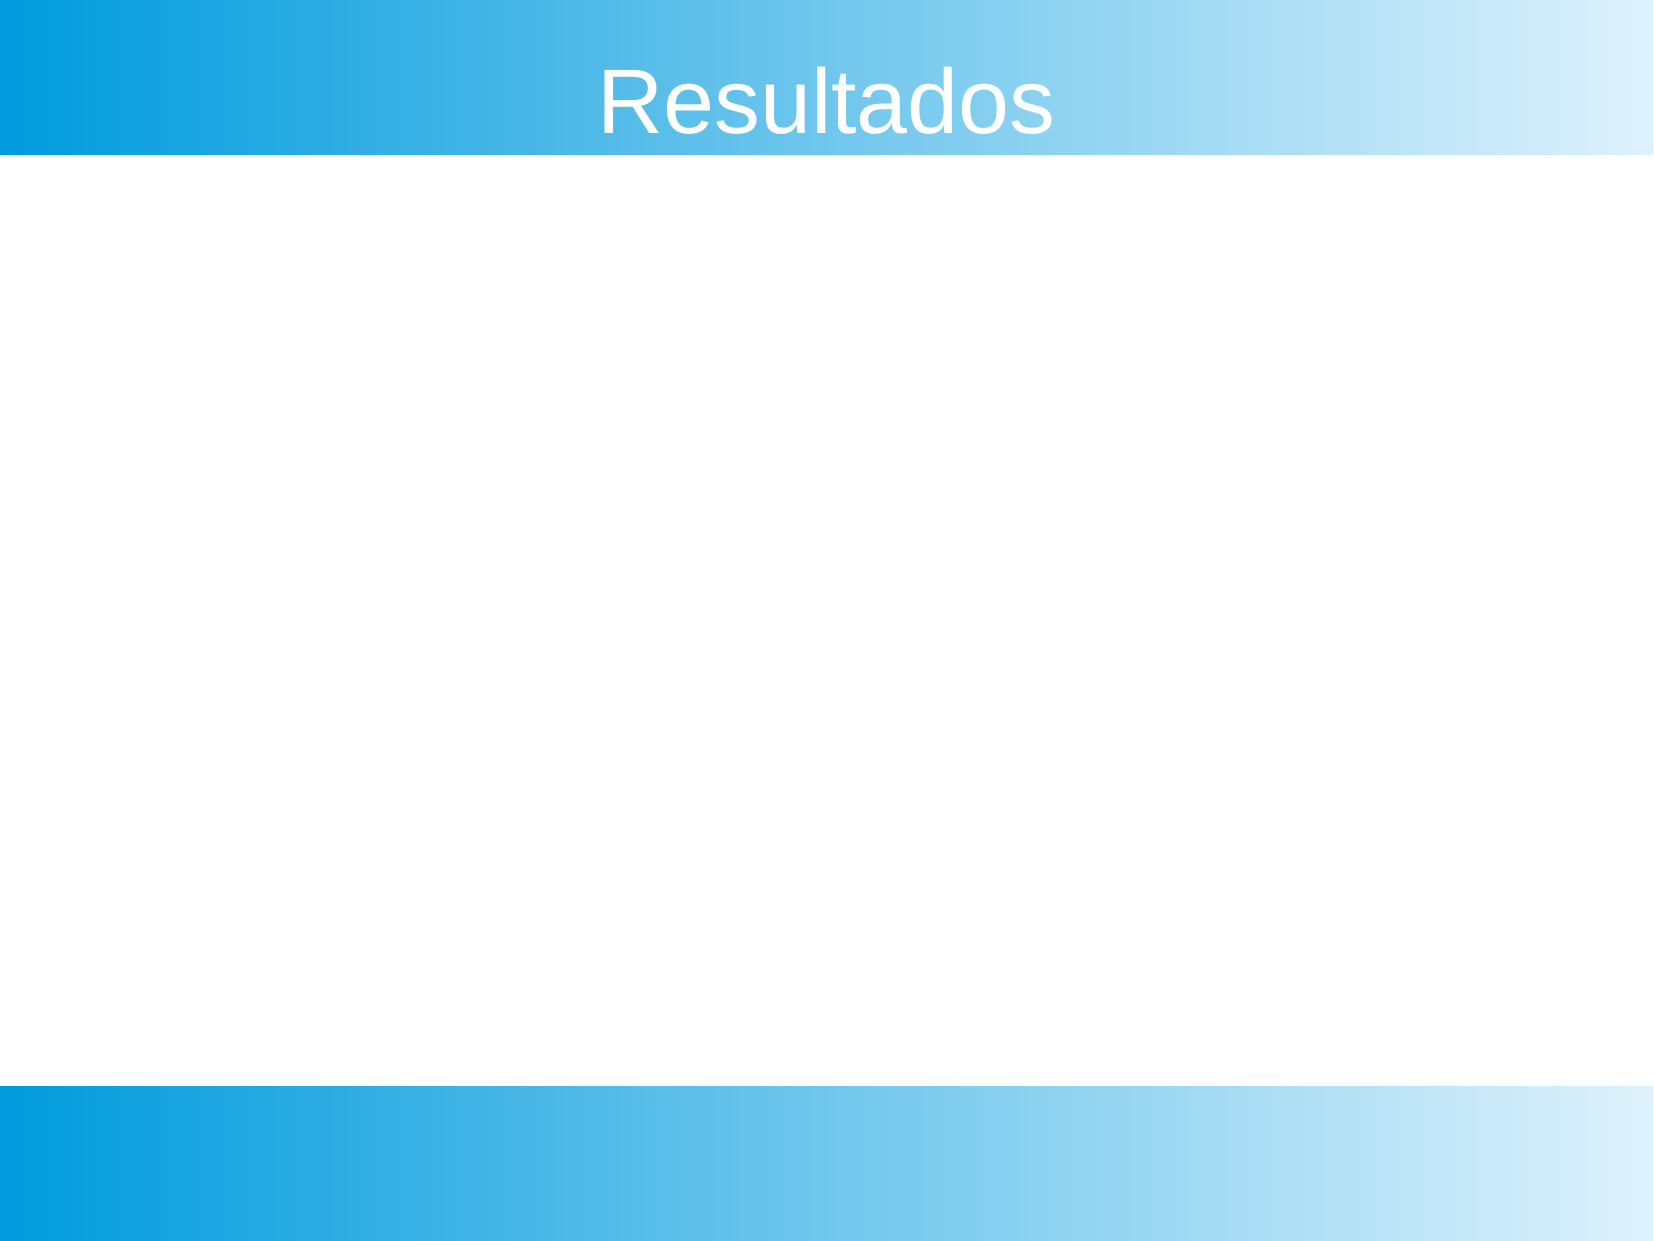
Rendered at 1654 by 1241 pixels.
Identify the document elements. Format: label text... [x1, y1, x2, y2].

title Resultados [82, 49, 1571, 155]
